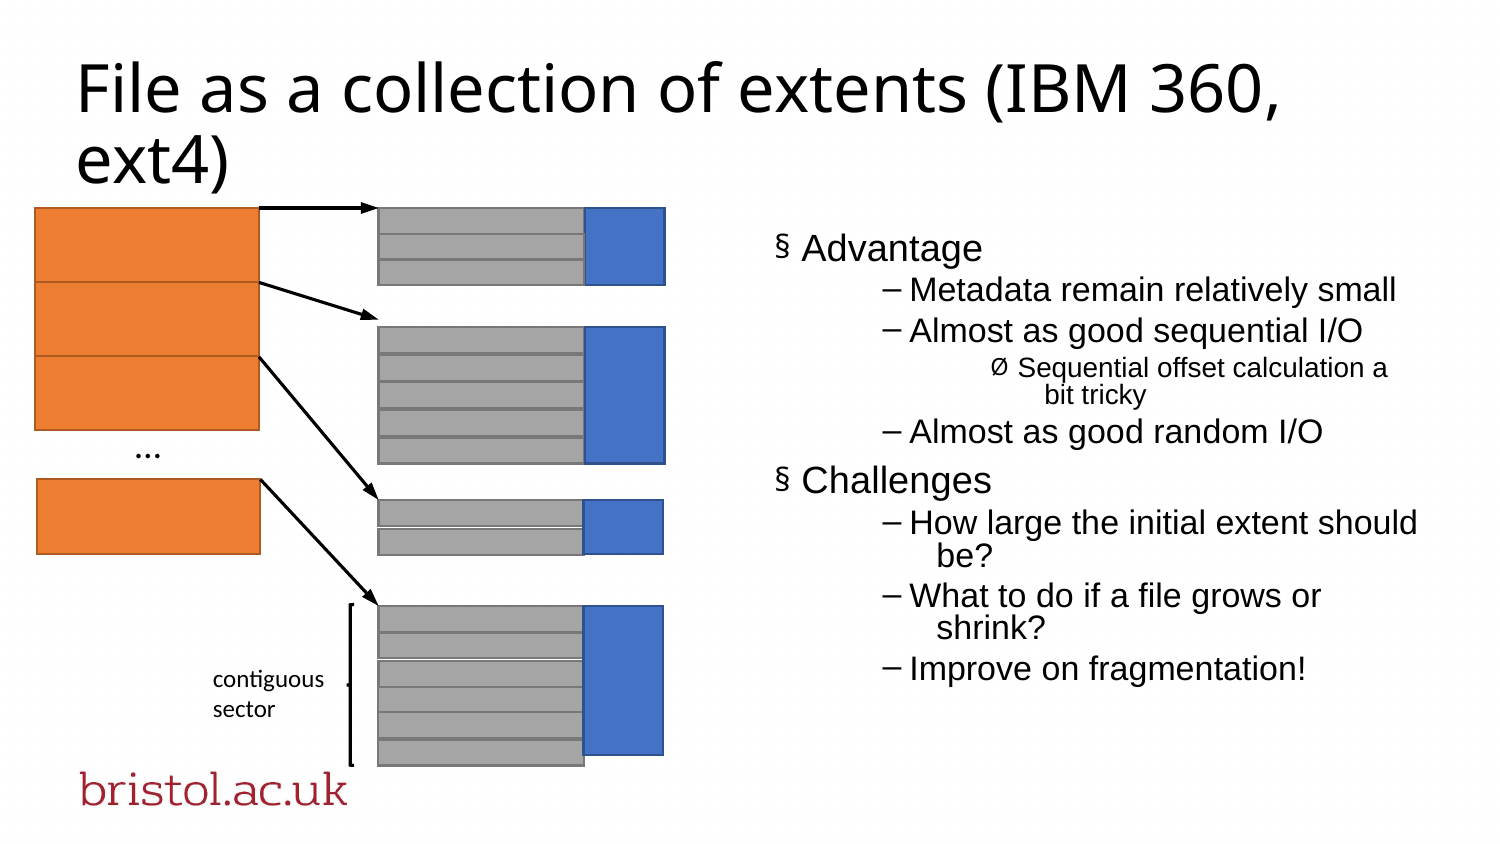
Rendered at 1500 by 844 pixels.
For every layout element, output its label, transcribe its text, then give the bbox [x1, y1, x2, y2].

text_box [35, 208, 259, 430]
text_box [378, 208, 584, 285]
text_box [585, 327, 664, 464]
text_box [378, 382, 584, 408]
text_box [378, 355, 584, 381]
title File as a collection of extents (IBM 360, ext4) [60, 44, 1440, 209]
text_box contiguous sector [197, 654, 341, 731]
text_box [378, 410, 584, 436]
list Advantage Metadata remain relatively small Almost as good sequential I/O Sequential offset calculation a bit tricky Almost as good random I/O Challenges How large the initial extent should be? What to do if a file grows or shrink? Improve on fragmentation! [759, 224, 1440, 699]
text_box [378, 438, 584, 464]
text_box [378, 500, 663, 555]
text_box [37, 479, 260, 554]
text_box [378, 327, 584, 353]
text_box [585, 208, 664, 285]
text_box [378, 606, 663, 766]
text_box … [120, 413, 177, 475]
